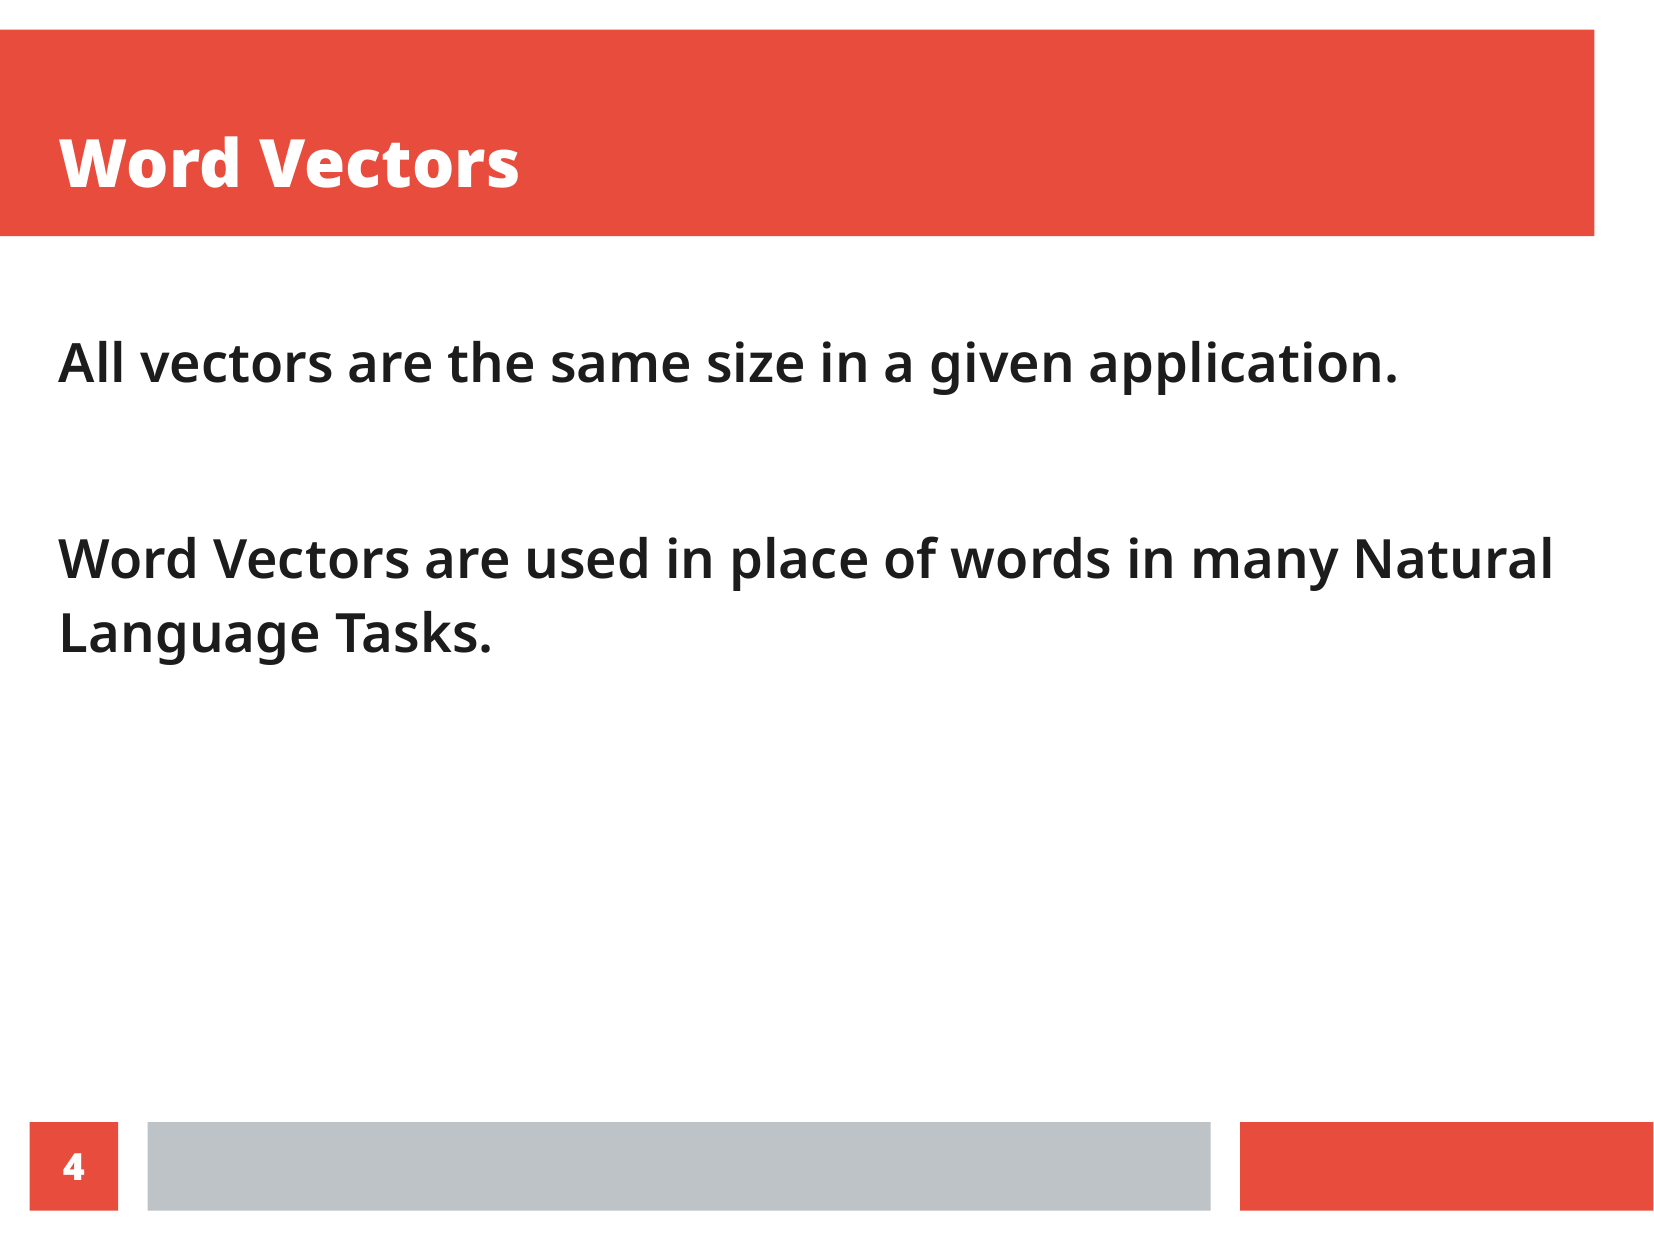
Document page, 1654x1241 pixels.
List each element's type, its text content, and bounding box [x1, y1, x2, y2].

list All vectors are the same size in a given application. Word Vectors are used in place of words in many Natural Language Tasks. [59, 324, 1565, 1093]
title Word Vectors [59, 59, 1595, 207]
